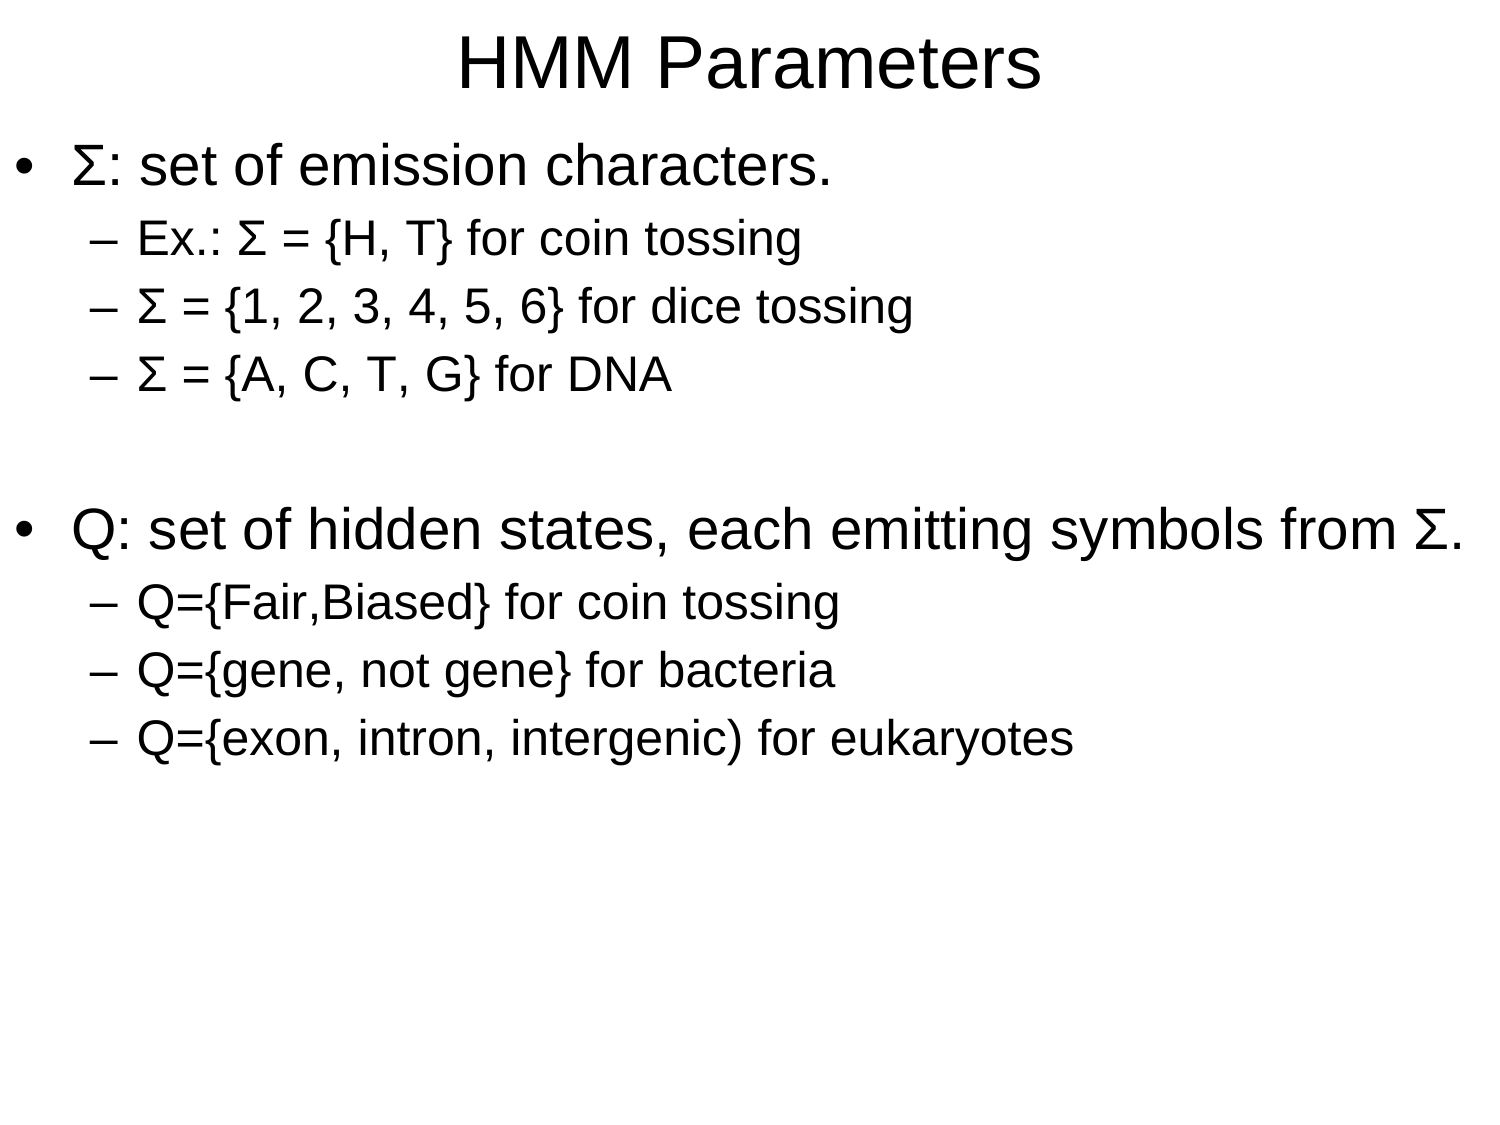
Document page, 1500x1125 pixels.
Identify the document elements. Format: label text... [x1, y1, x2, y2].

title HMM Parameters [0, 12, 1500, 113]
list Σ: set of emission characters. Ex.: Σ = {H, T} for coin tossing Σ = {1, 2, 3, 4, 5, 6} for dice tossing Σ = {A, C, T, G} for DNA Q: set of hidden states, each emitting symbols from Σ. Q={Fair,Biased} for coin tossing Q={gene, not gene} for bacteria Q={exon, intron, intergenic) for eukaryotes [0, 124, 1500, 1125]
